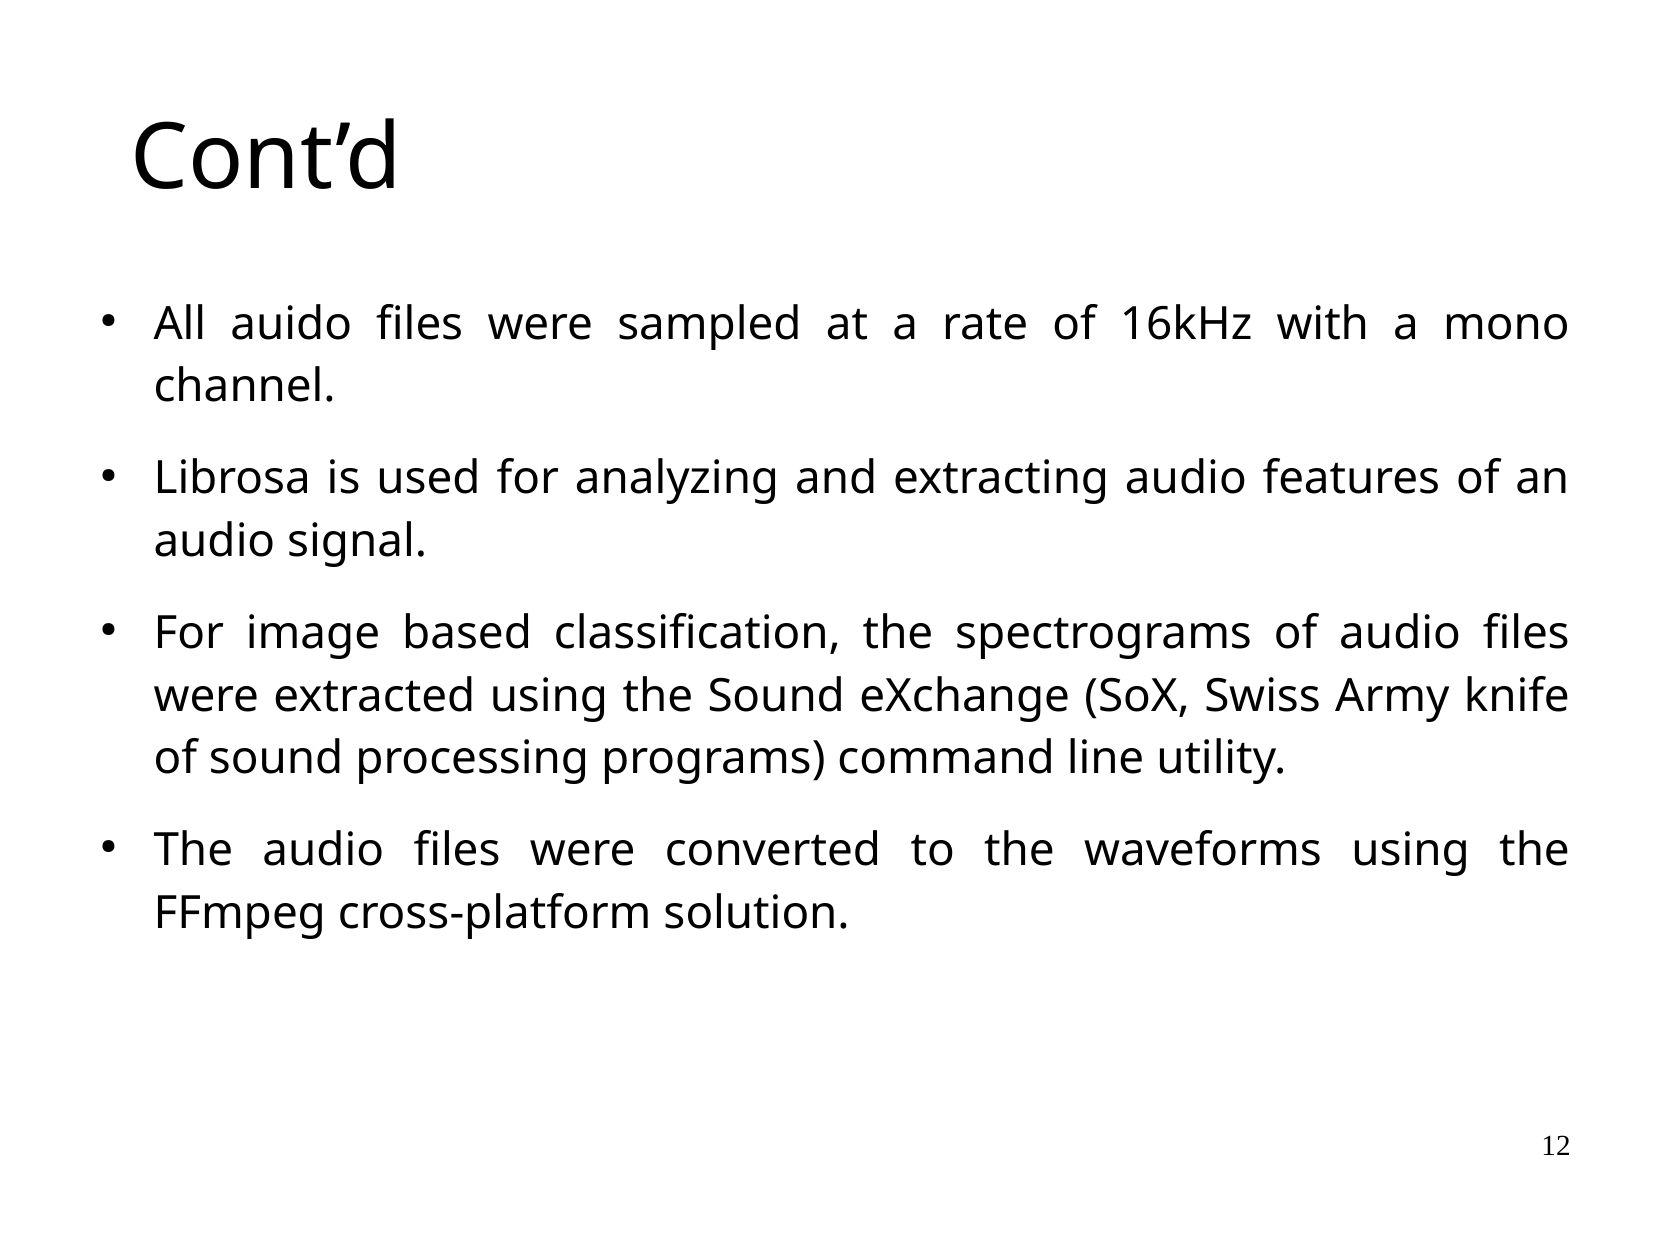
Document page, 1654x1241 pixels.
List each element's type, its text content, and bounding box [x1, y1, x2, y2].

title Cont’d [82, 49, 1571, 257]
list All auido files were sampled at a rate of 16kHz with a mono channel. Librosa is used for analyzing and extracting audio features of an audio signal. For image based classification, the spectrograms of audio files were extracted using the Sound eXchange (SoX, Swiss Army knife of sound processing programs) command line utility. The audio files were converted to the waveforms using the FFmpeg cross-platform solution. [82, 290, 1571, 1010]
